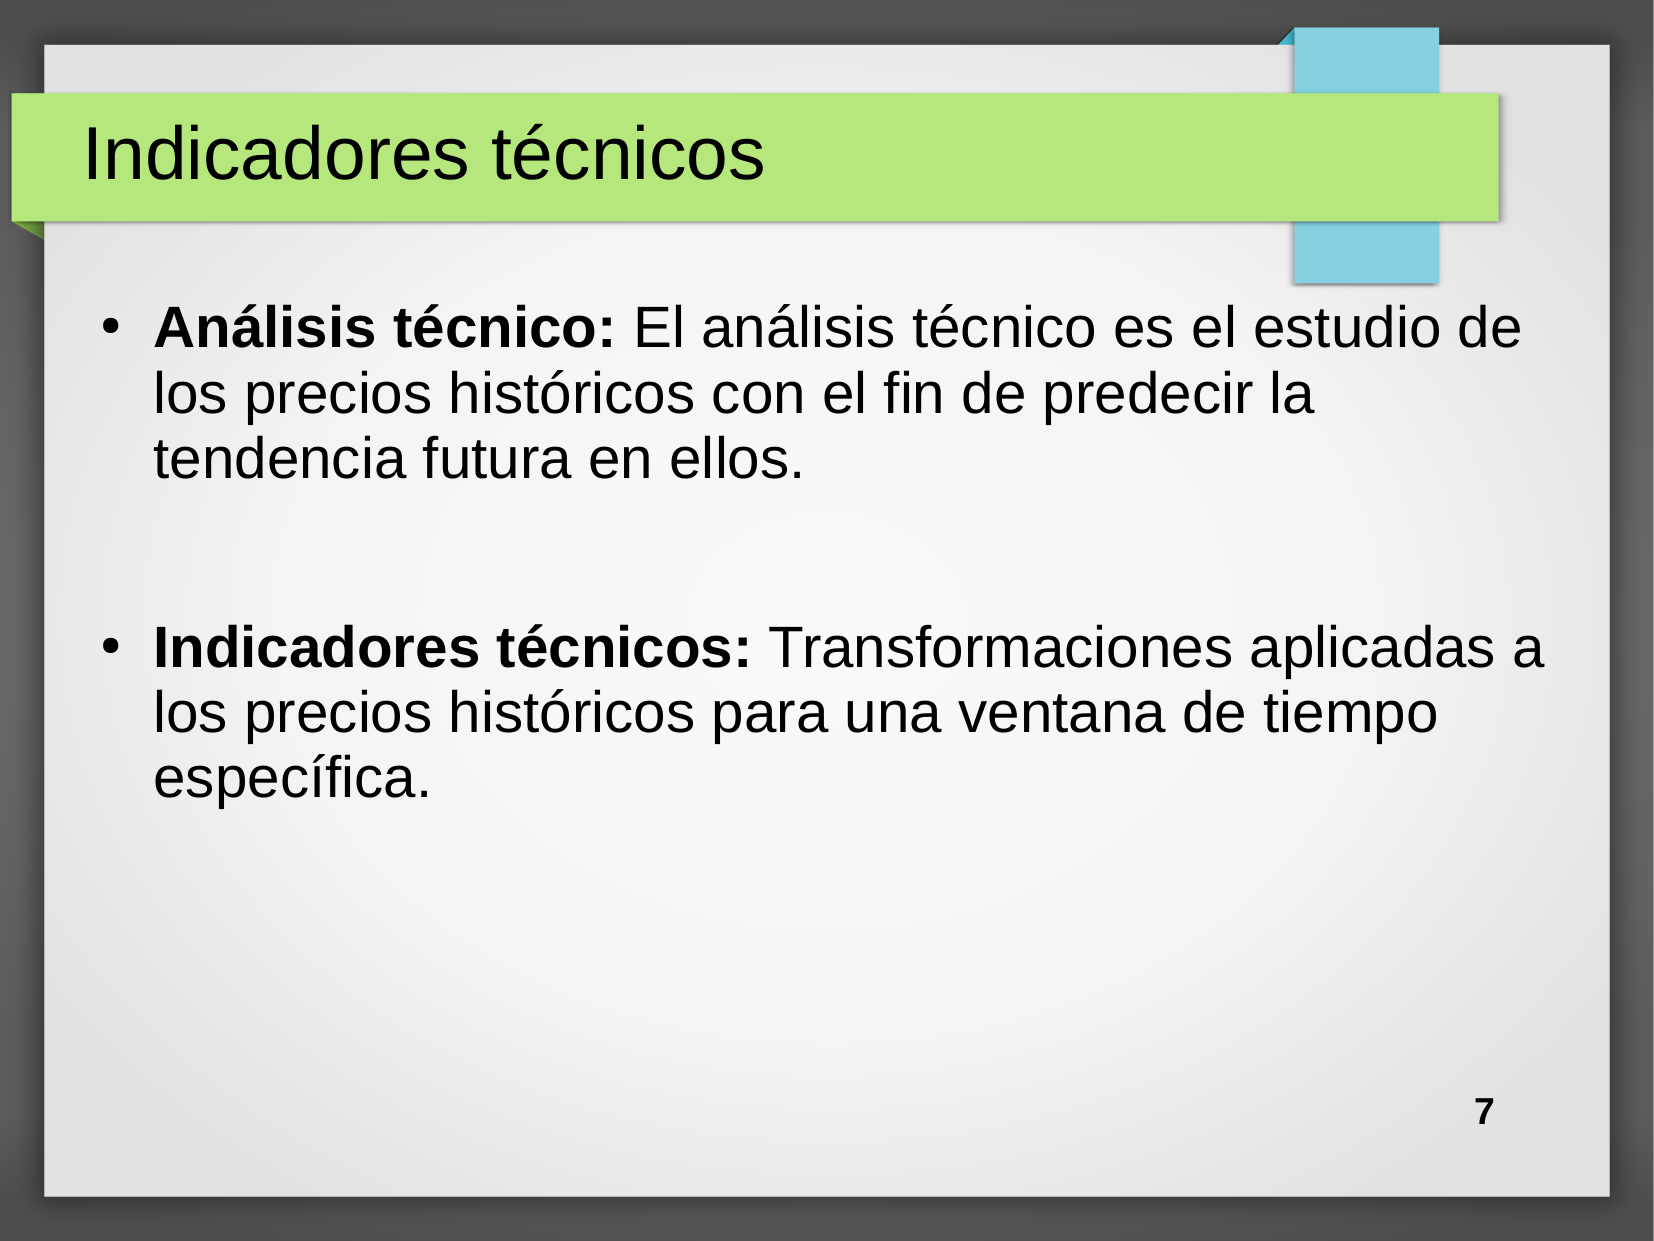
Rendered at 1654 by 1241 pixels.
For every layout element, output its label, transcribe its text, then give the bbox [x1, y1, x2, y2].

title Indicadores técnicos [82, 94, 1264, 213]
text_box <number> [1459, 1083, 1654, 1154]
list Análisis técnico: El análisis técnico es el estudio de los precios históricos con el fin de predecir la tendencia futura en ellos. Indicadores técnicos: Transformaciones aplicadas a los precios históricos para una ventana de tiempo específica. [82, 295, 1571, 1015]
picture [0, 0, 1654, 1241]
